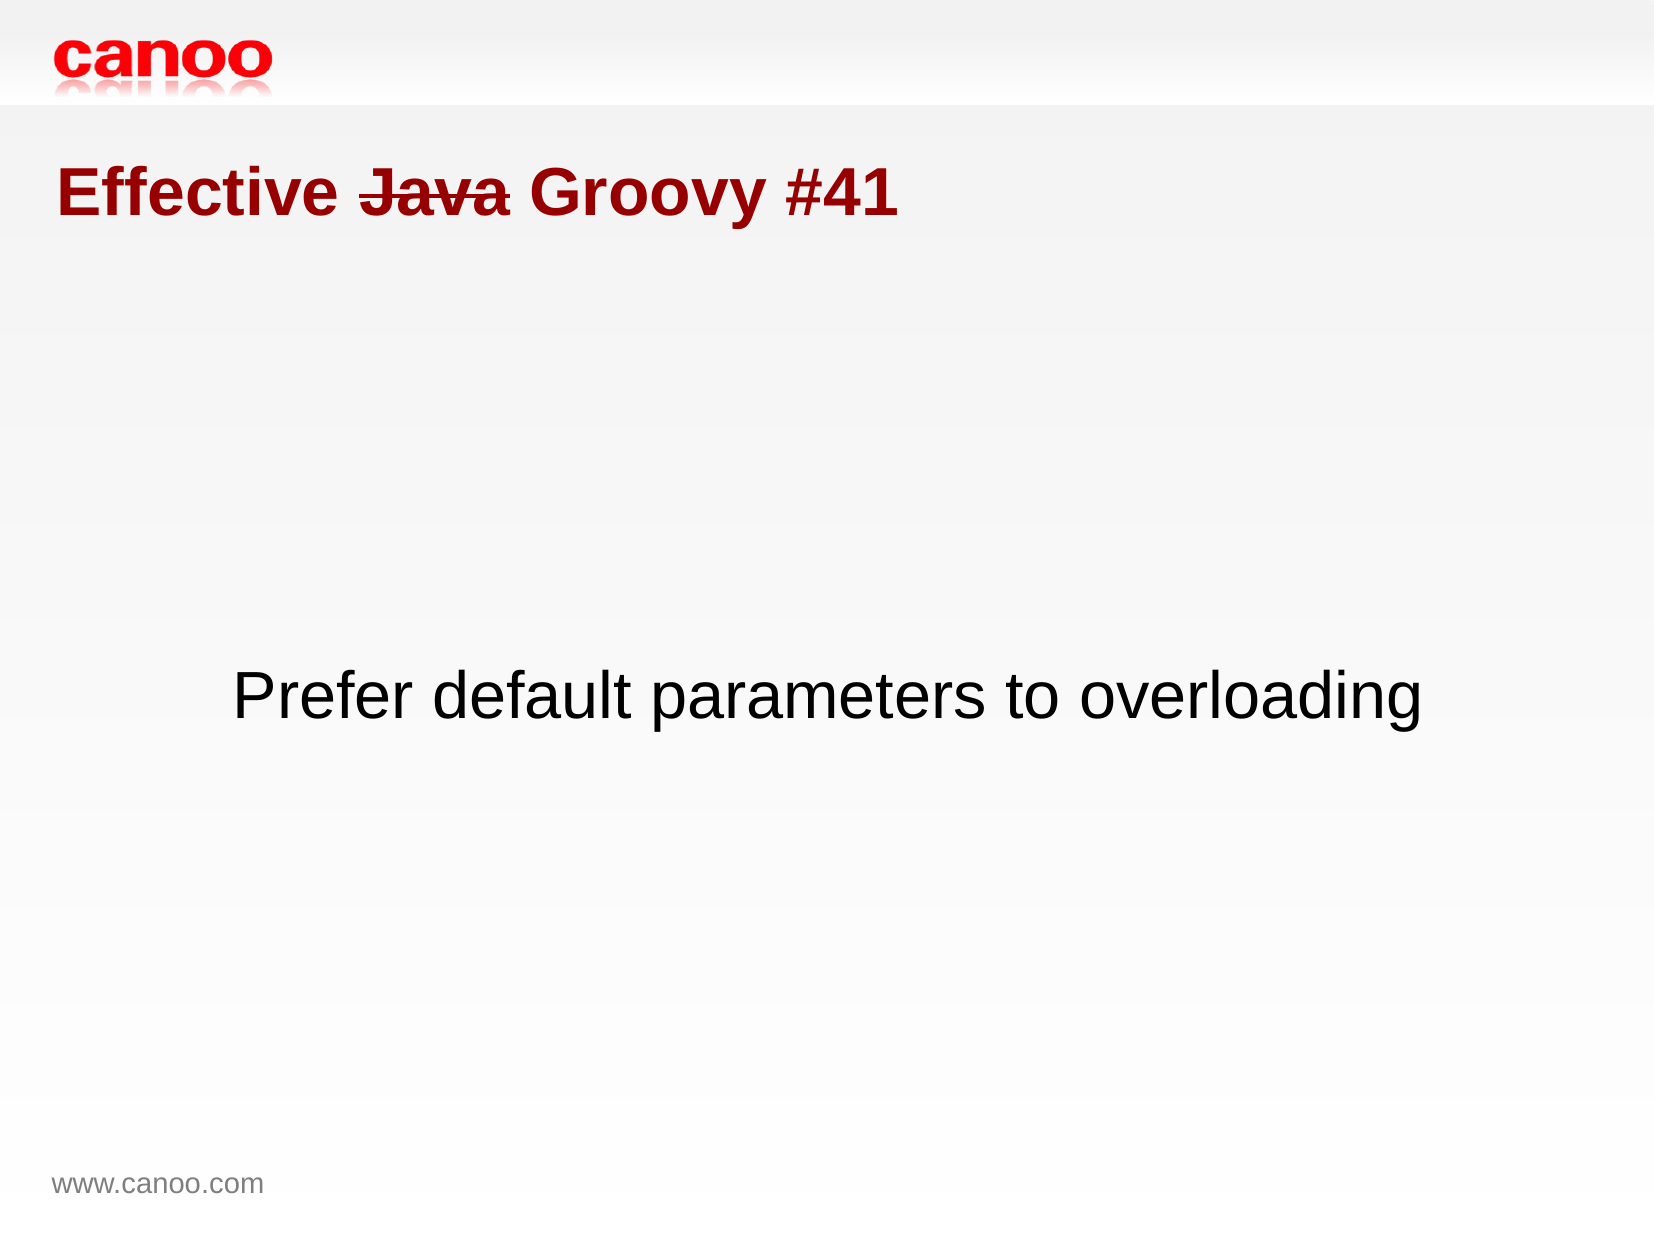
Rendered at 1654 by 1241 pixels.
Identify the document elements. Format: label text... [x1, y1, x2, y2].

title Effective Java Groovy #41 [48, 138, 1609, 238]
picture [51, 37, 273, 119]
text_box Prefer default parameters to overloading [48, 282, 1609, 1102]
